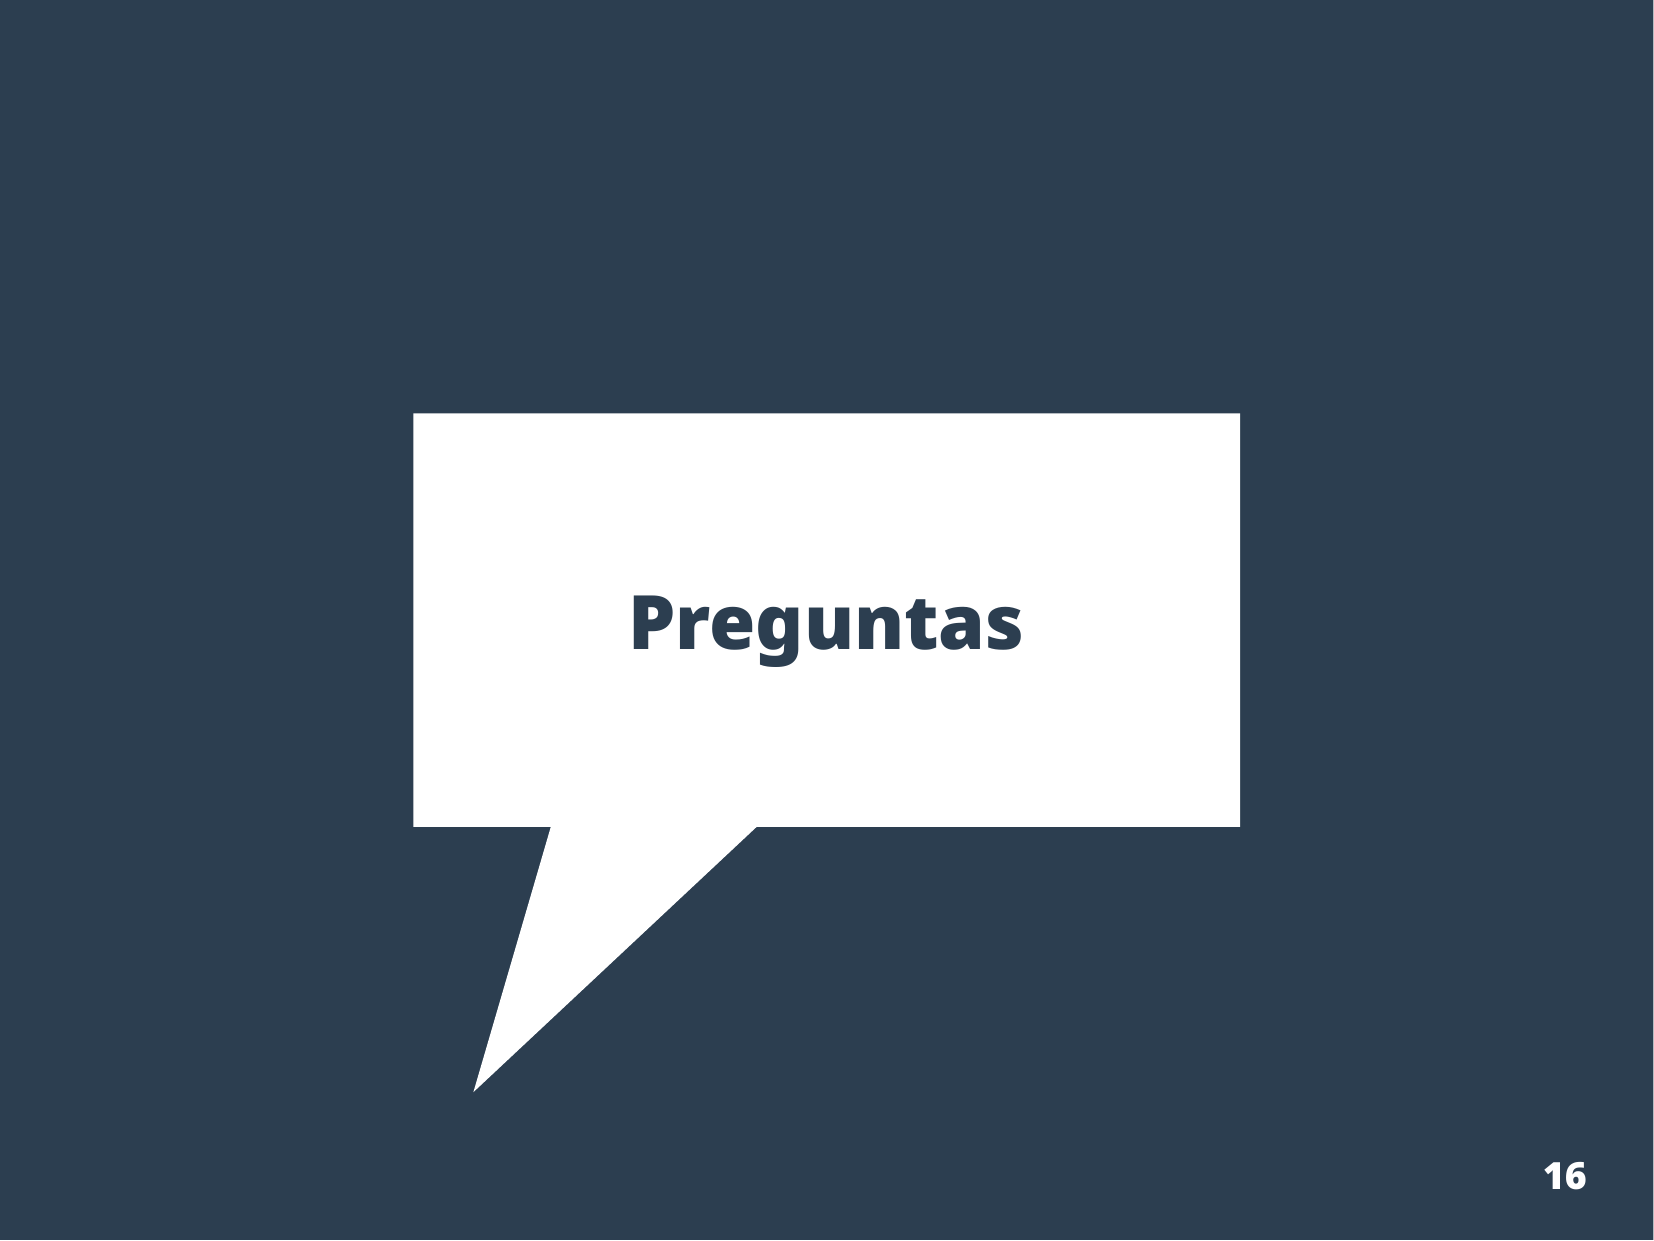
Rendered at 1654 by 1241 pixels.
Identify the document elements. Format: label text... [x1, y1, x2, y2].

title Preguntas [442, 442, 1211, 798]
